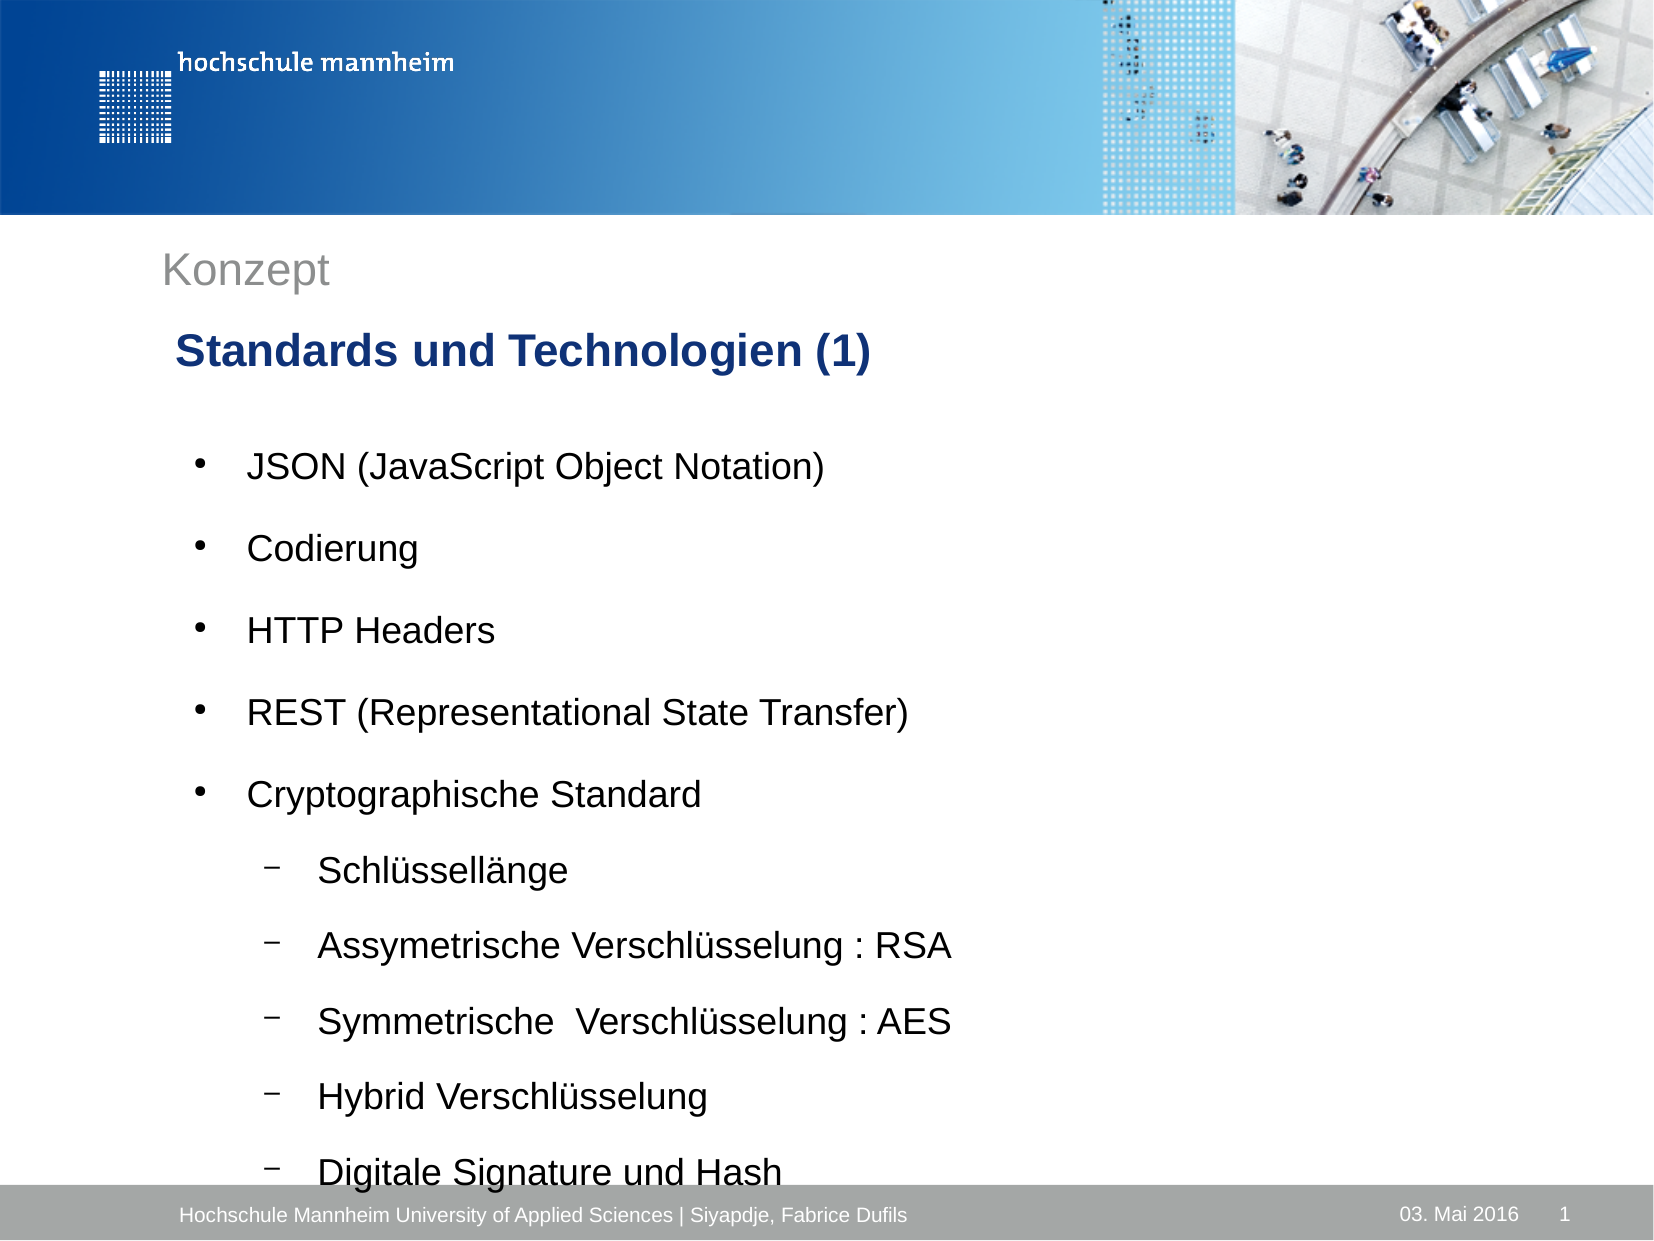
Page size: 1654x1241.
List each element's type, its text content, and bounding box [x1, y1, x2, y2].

title Standards und Technologien (1) [175, 320, 1569, 437]
text_box Konzept [146, 236, 378, 303]
footer Hochschule Mannheim University of Applied Sciences | Siyapdje, Fabrice Dufils [179, 1198, 1192, 1227]
slide_number 03. Mai 2016 1 [1204, 1198, 1571, 1227]
picture [0, 0, 1654, 215]
list JSON (JavaScript Object Notation) Codierung HTTP Headers REST (Representational State Transfer) Cryptographische Standard Schlüssellänge Assymetrische Verschlüsselung : RSA Symmetrische Verschlüsselung : AES Hybrid Verschlüsselung Digitale Signature und Hash [175, 437, 1569, 1089]
